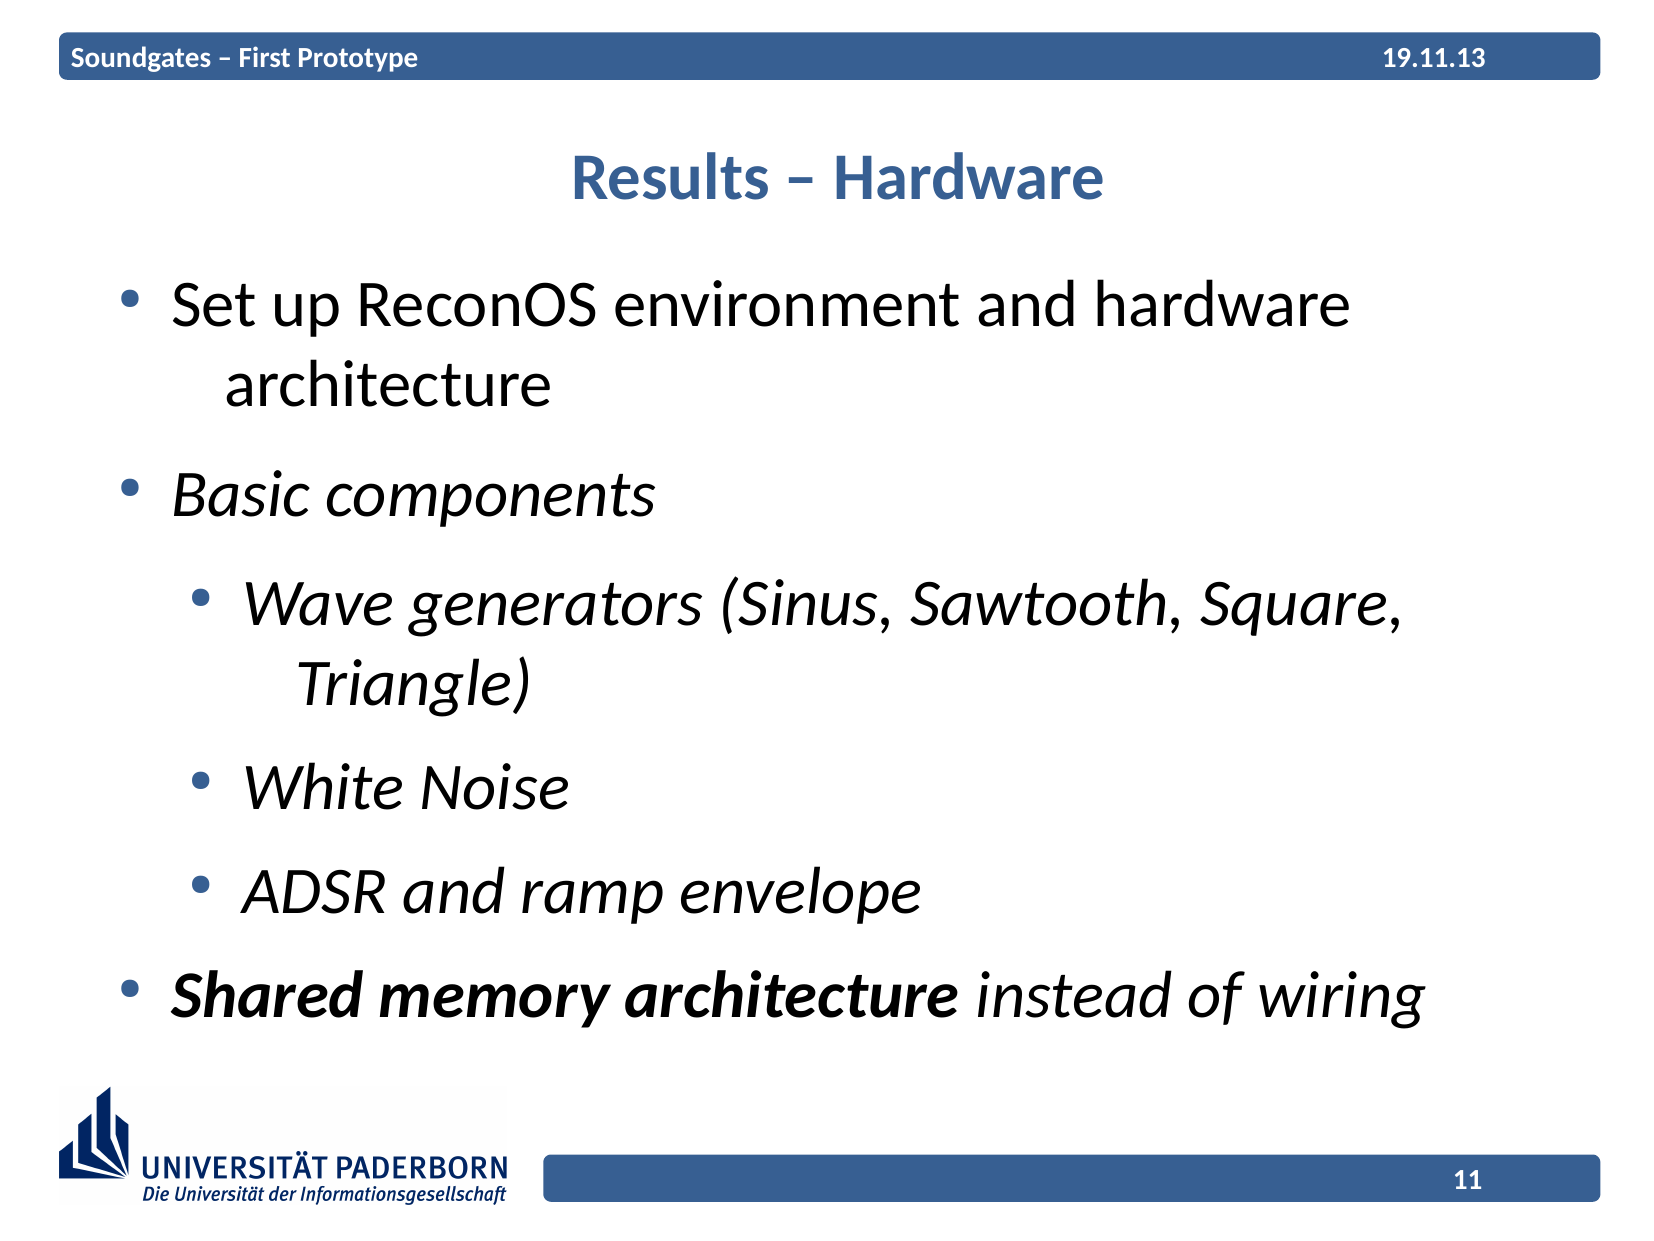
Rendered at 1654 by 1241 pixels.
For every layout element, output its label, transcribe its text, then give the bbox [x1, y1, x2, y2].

title Results – Hardware [82, 121, 1595, 225]
list Set up ReconOS environment and hardware architecture Basic components Wave generators (Sinus, Sawtooth, Square, Triangle) White Noise ADSR and ramp envelope Shared memory architecture instead of wiring [82, 259, 1595, 1058]
text_box <number> [1452, 1154, 1583, 1202]
picture [59, 1086, 507, 1205]
text_box Soundgates – First Prototype [70, 32, 1359, 80]
text_box 19.11.13 [1381, 32, 1583, 80]
